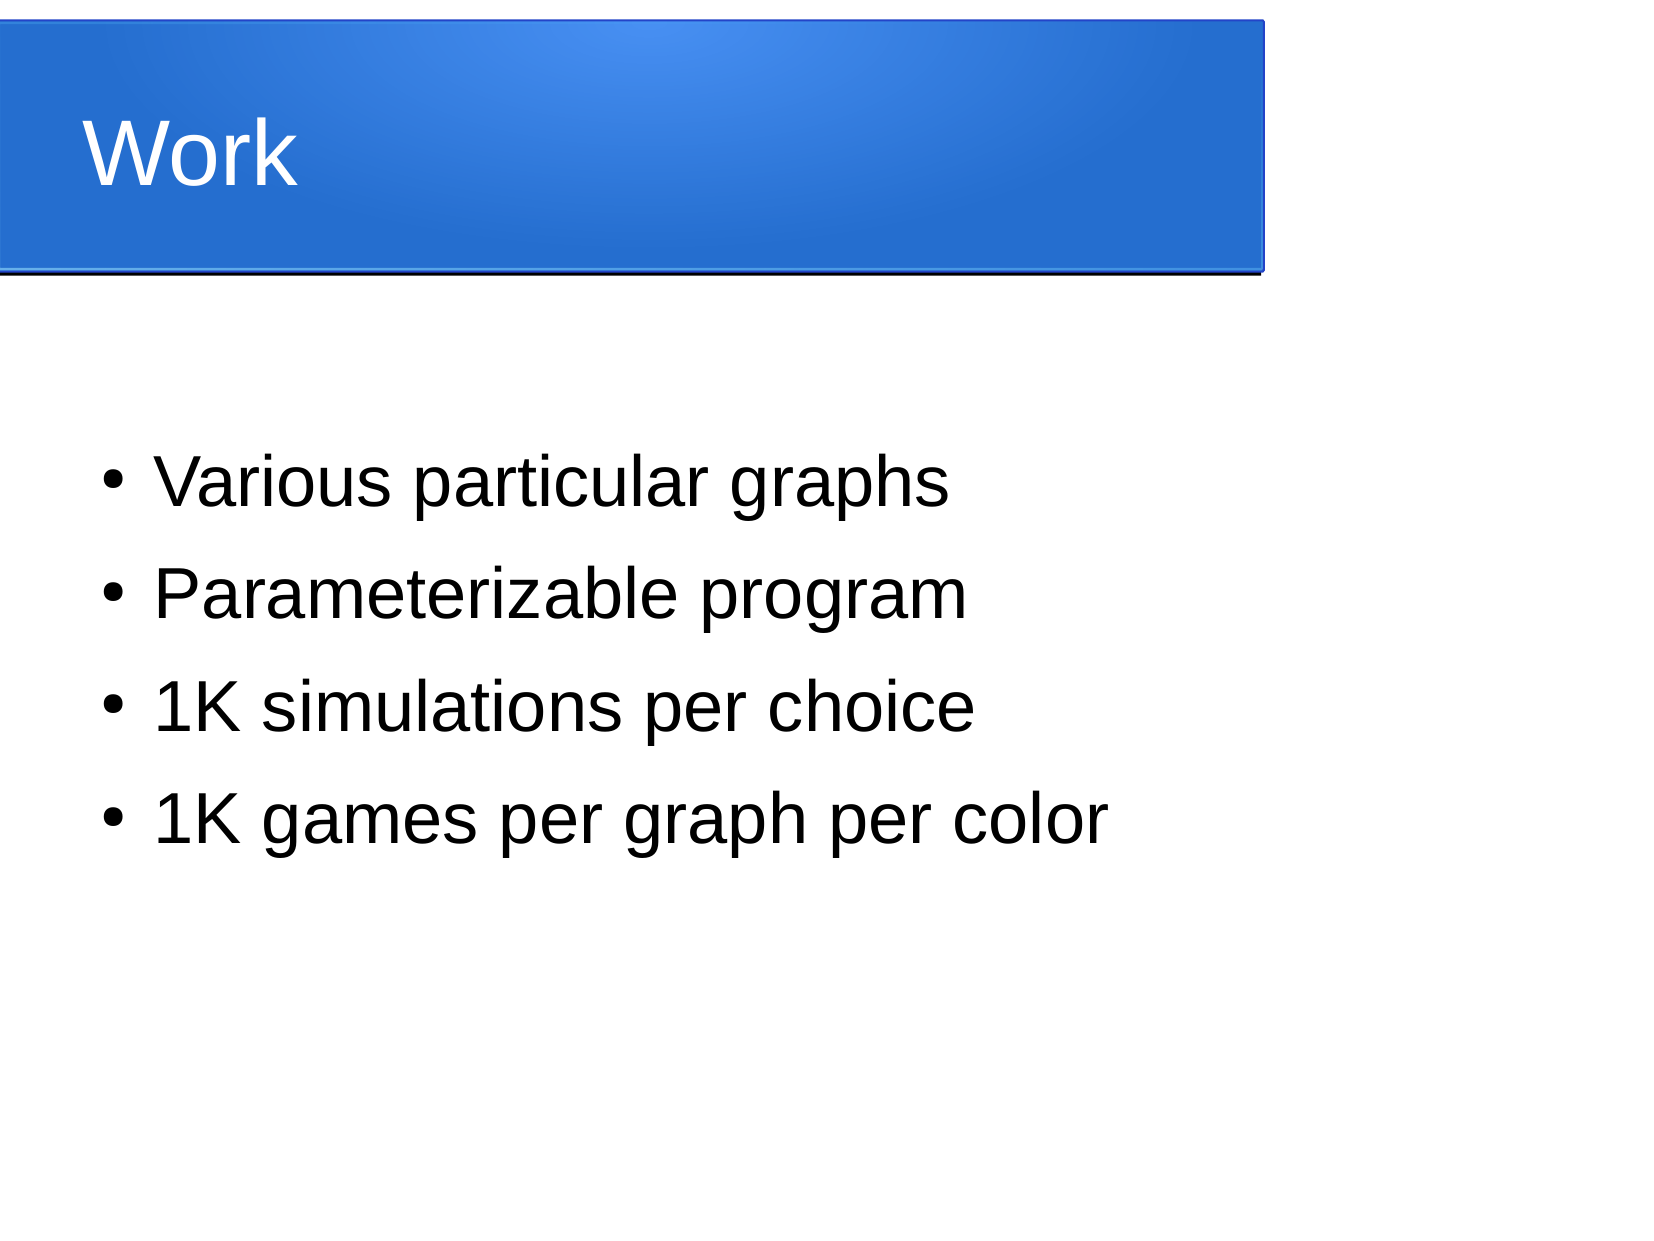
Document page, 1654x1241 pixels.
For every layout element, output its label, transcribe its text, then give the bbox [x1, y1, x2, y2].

list Various particular graphs Parameterizable program 1K simulations per choice 1K games per graph per color [82, 290, 1538, 1010]
title Work [82, 49, 1250, 257]
